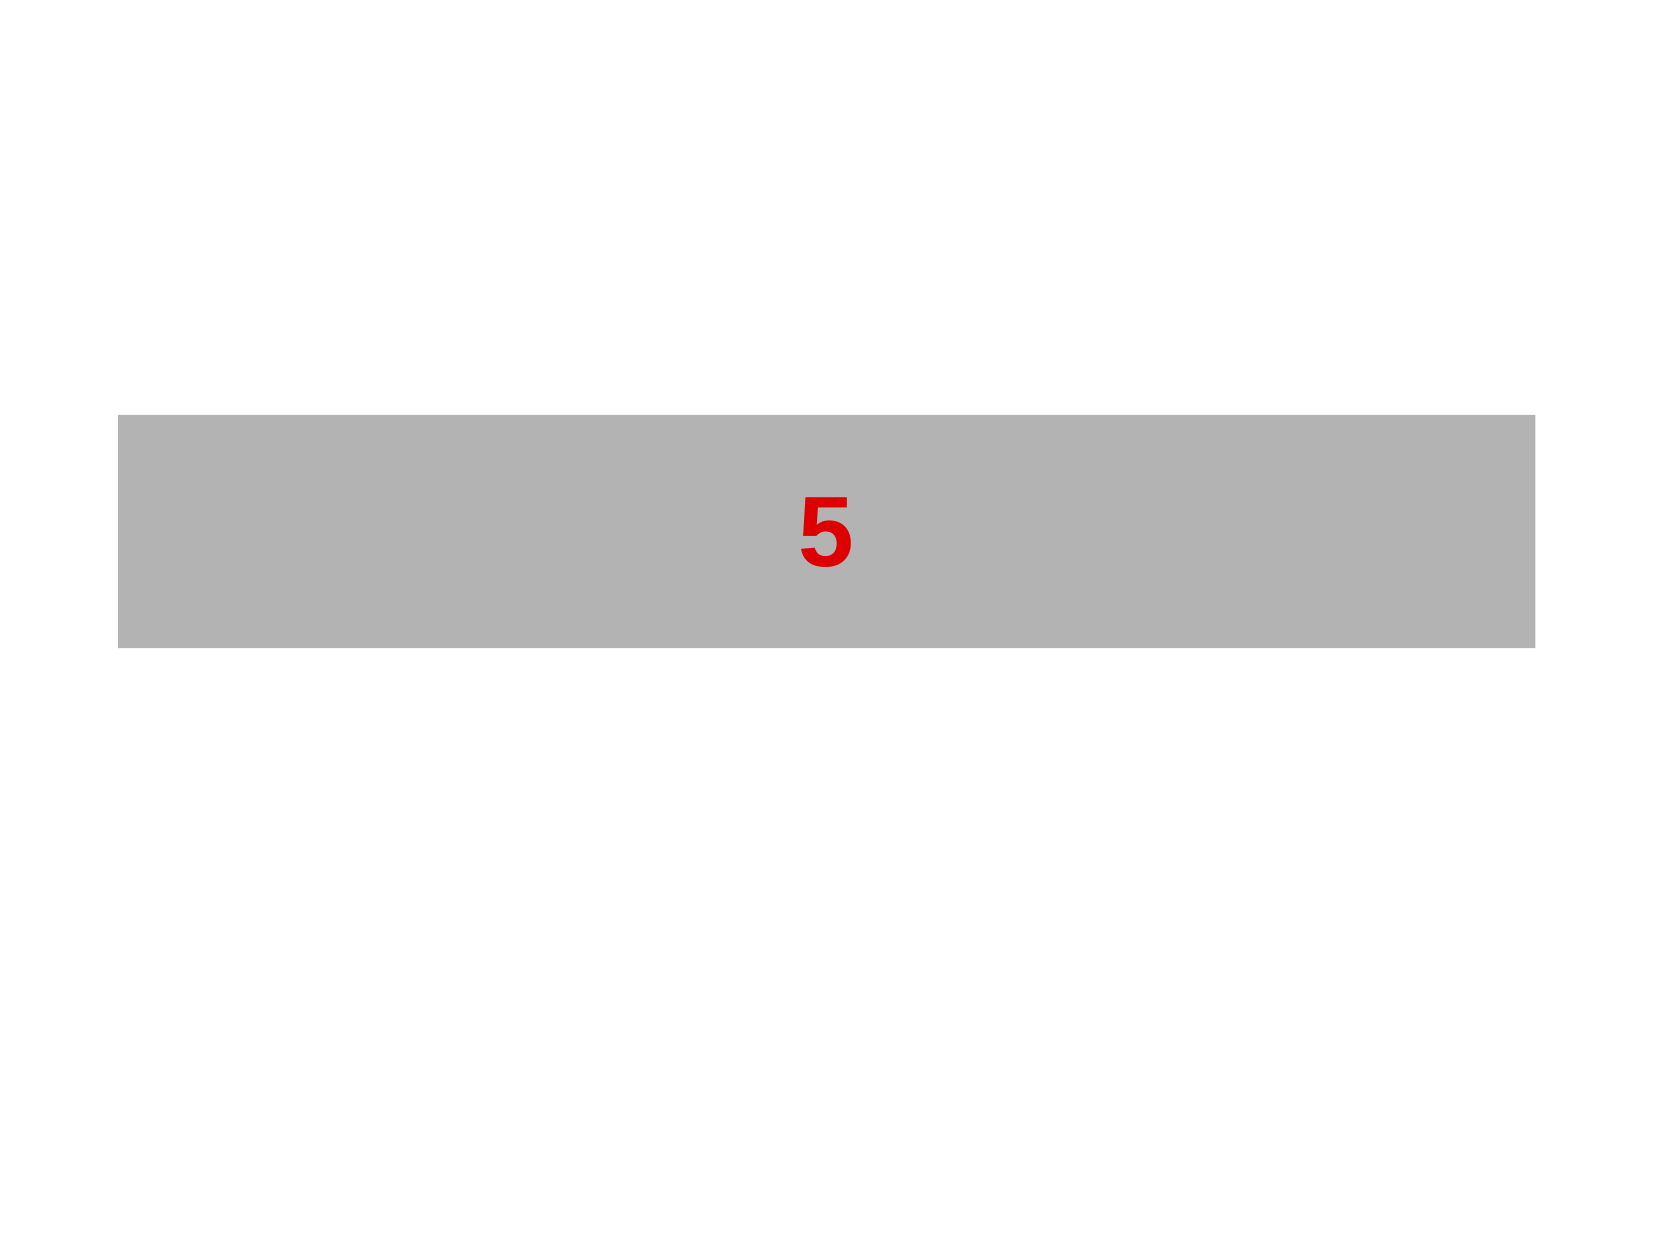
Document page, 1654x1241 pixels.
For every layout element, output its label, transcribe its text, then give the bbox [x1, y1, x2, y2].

text_box 5 [118, 414, 1536, 649]
